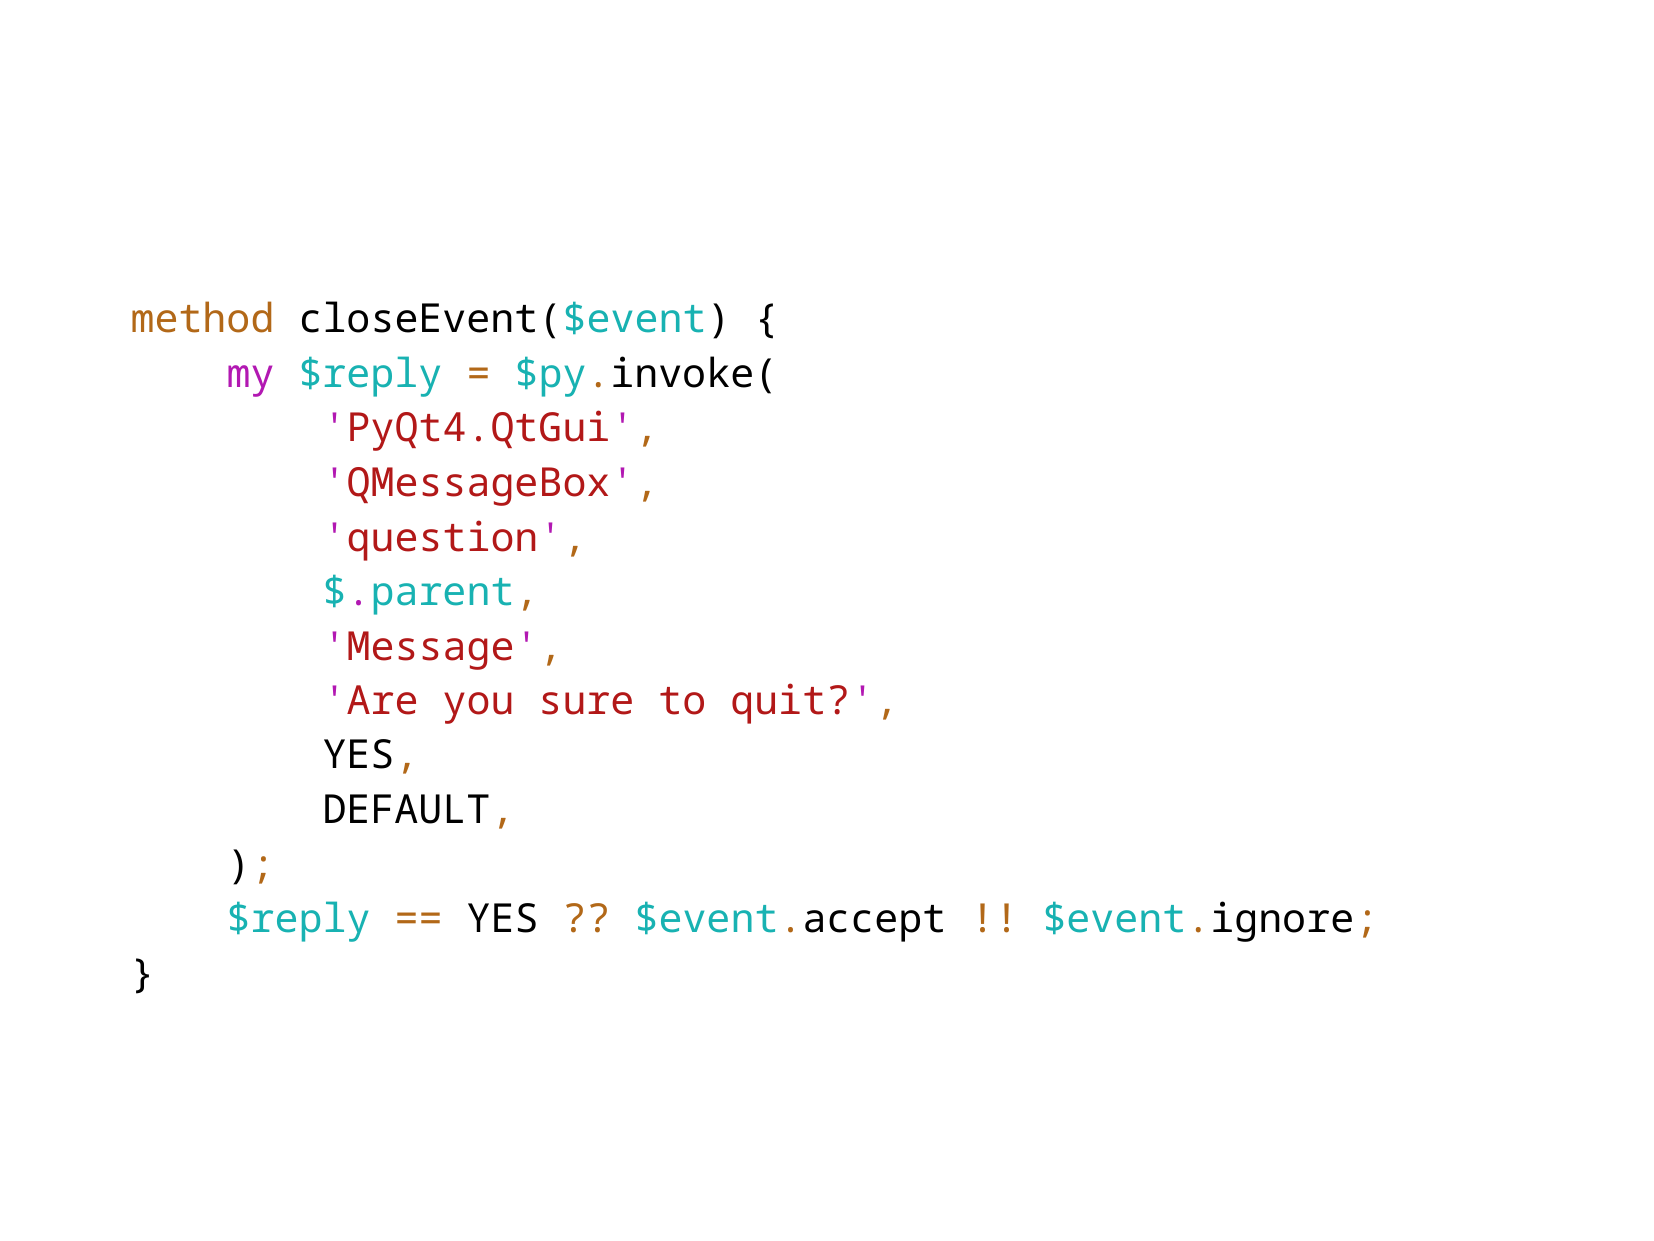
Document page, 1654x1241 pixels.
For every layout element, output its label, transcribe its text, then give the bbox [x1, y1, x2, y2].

list method closeEvent($event) { my $reply = $py.invoke( 'PyQt4.QtGui', 'QMessageBox', 'question', $.parent, 'Message', 'Are you sure to quit?', YES, DEFAULT, ); $reply == YES ?? $event.accept !! $event.ignore; } [82, 290, 1571, 1010]
